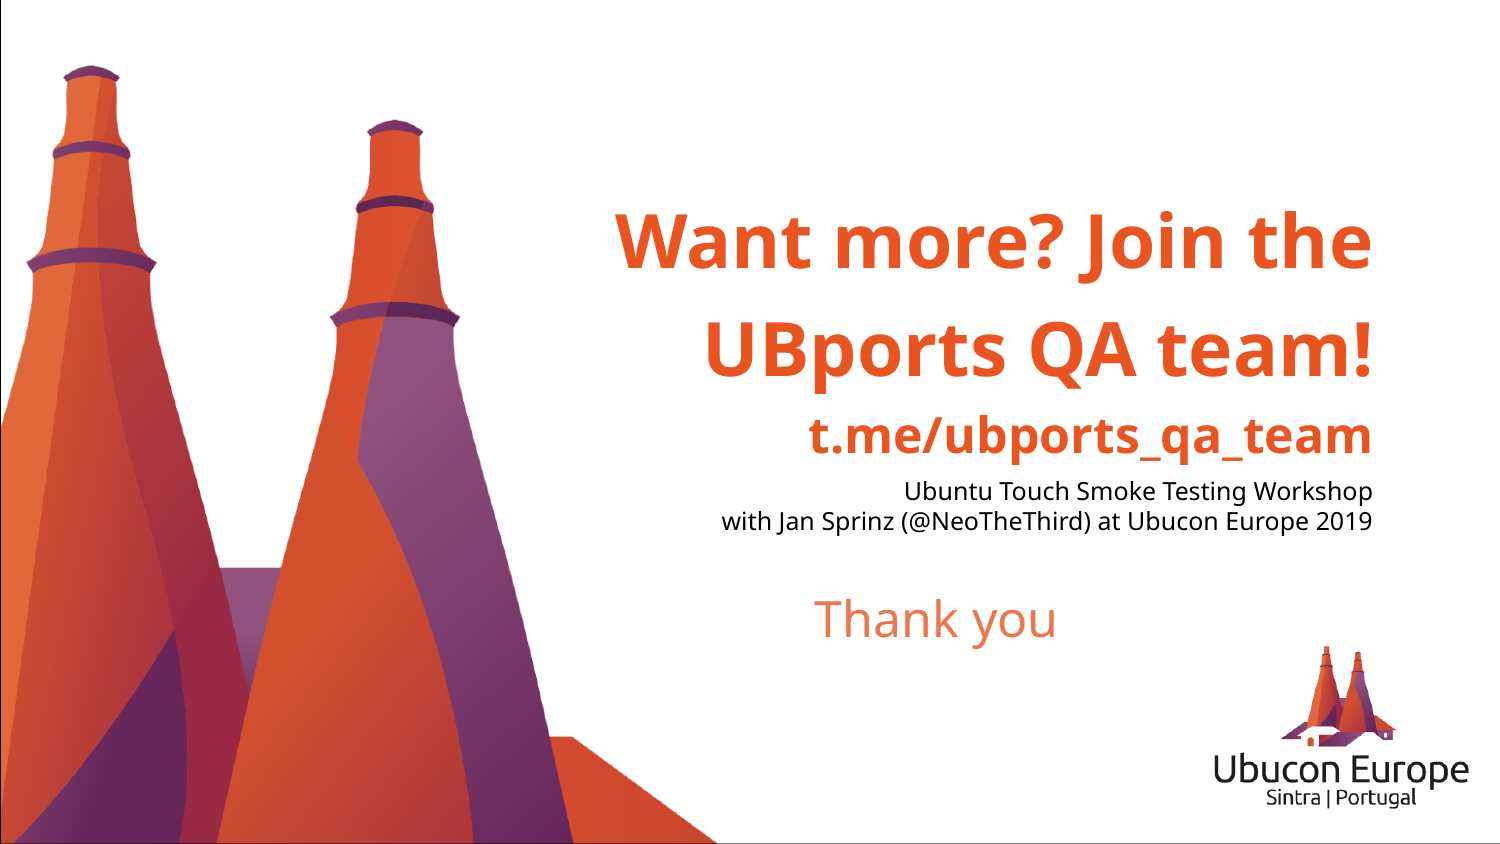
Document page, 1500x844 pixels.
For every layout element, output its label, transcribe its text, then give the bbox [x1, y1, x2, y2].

picture [0, 0, 1500, 844]
title Want more? Join the UBports QA team! t.me/ubports_qa_team [500, 155, 1374, 437]
subtitle Ubuntu Touch Smoke Testing Workshop with Jan Sprinz (@NeoTheThird) at Ubucon Europe 2019 [500, 437, 1374, 573]
